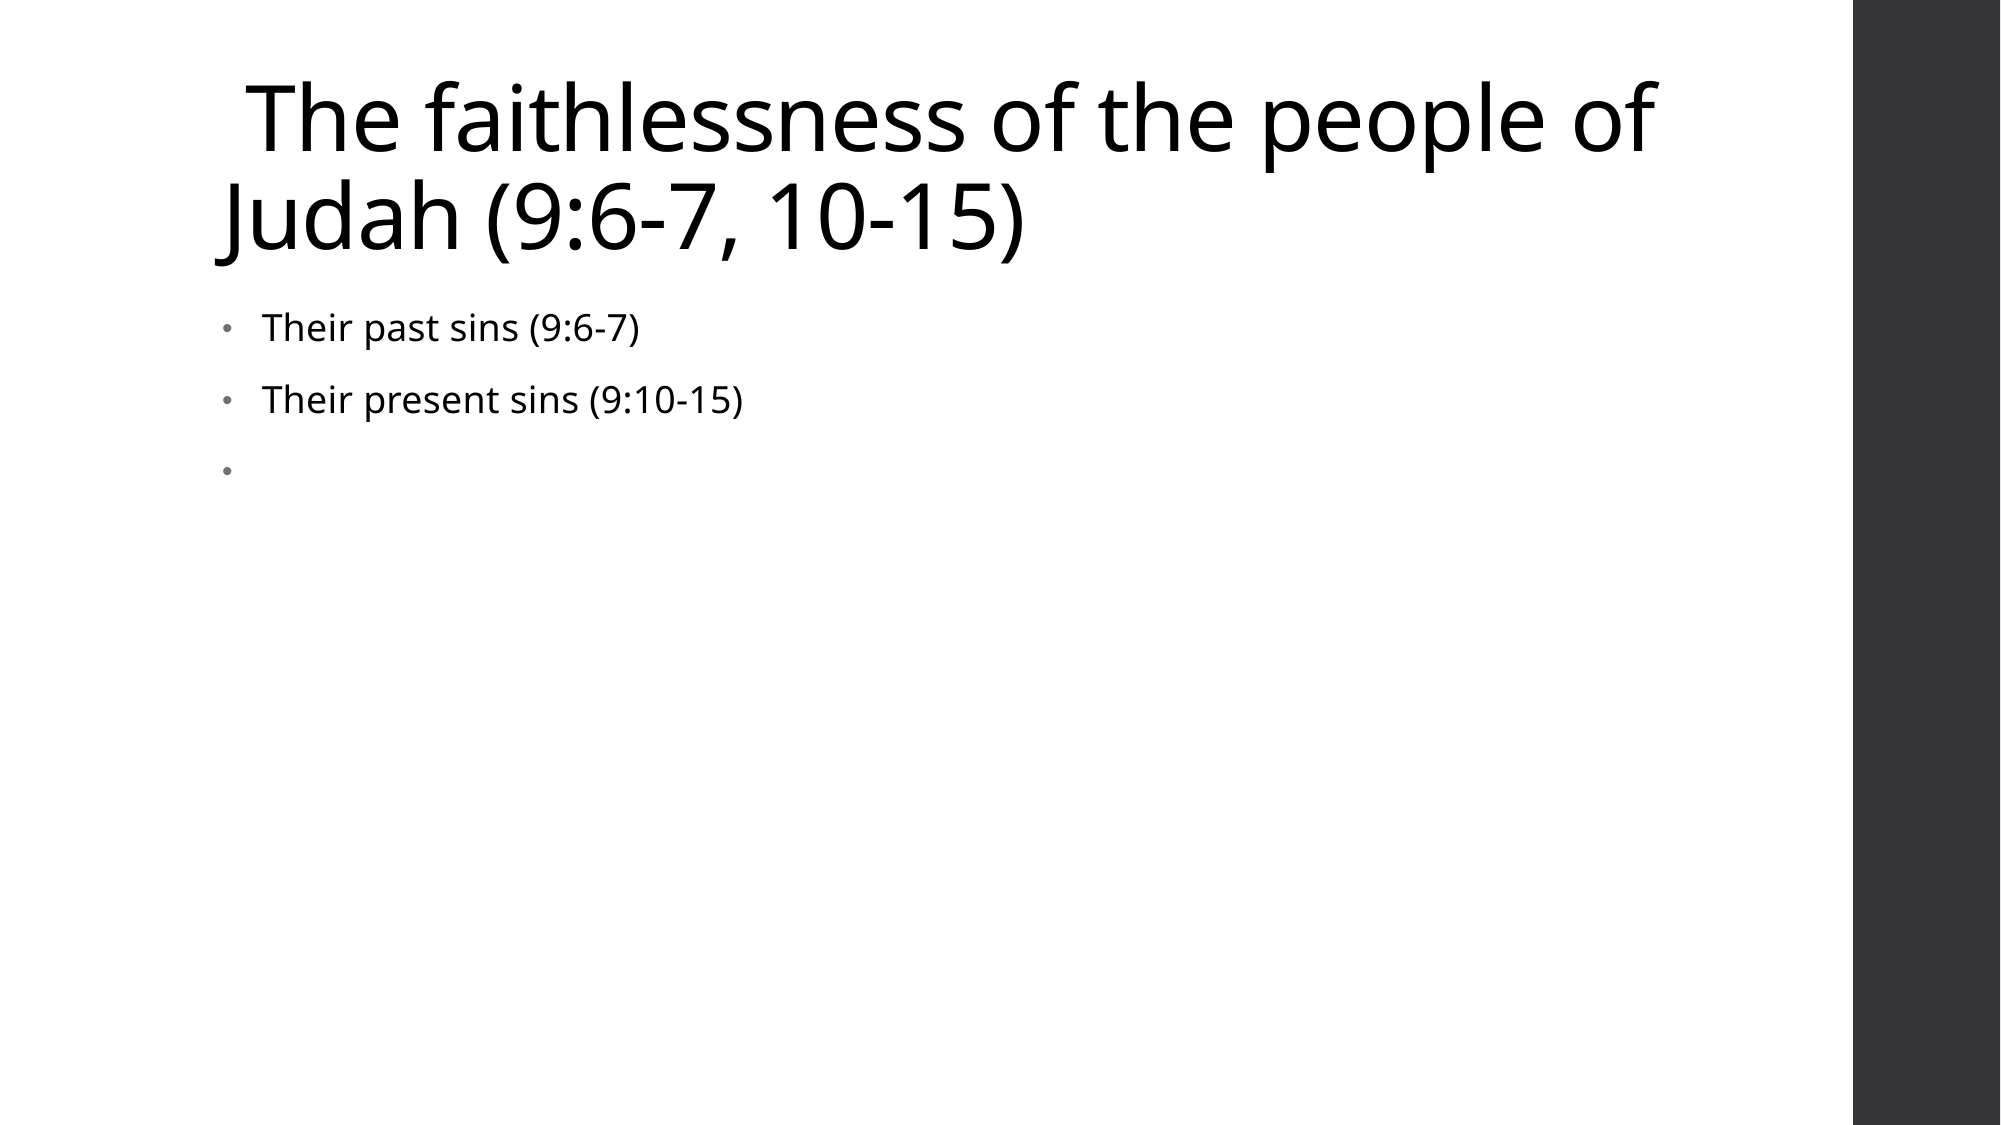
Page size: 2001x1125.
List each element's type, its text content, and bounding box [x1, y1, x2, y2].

list Their past sins (9:6-7) Their present sins (9:10-15) [206, 299, 1617, 1014]
title The faithlessness of the people of Judah (9:6-7, 10-15) [206, 60, 1797, 278]
